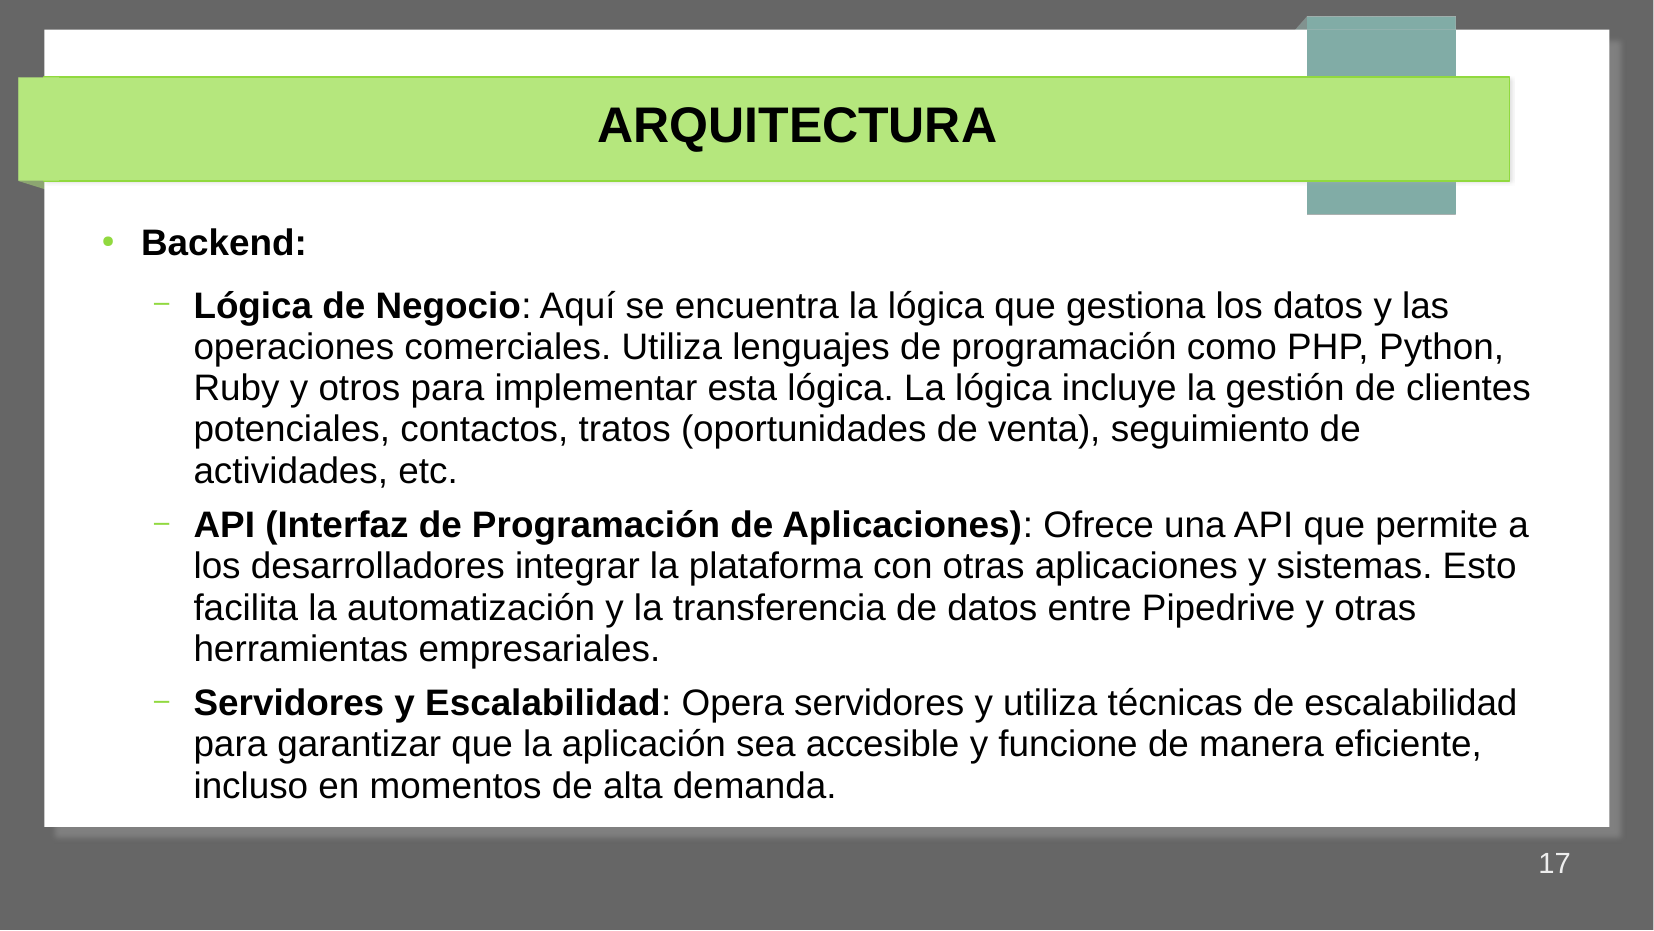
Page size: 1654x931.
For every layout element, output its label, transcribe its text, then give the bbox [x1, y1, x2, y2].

list Backend: Lógica de Negocio: Aquí se encuentra la lógica que gestiona los datos y las operaciones comerciales. Utiliza lenguajes de programación como PHP, Python, Ruby y otros para implementar esta lógica. La lógica incluye la gestión de clientes potenciales, contactos, tratos (oportunidades de venta), seguimiento de actividades, etc. API (Interfaz de Programación de Aplicaciones): Ofrece una API que permite a los desarrolladores integrar la plataforma con otras aplicaciones y sistemas. Esto facilita la automatización y la transferencia de datos entre Pipedrive y otras herramientas empresariales. Servidores y Escalabilidad: Opera servidores y utiliza técnicas de escalabilidad para garantizar que la aplicación sea accesible y funcione de manera eficiente, incluso en momentos de alta demanda. [88, 221, 1565, 813]
title ARQUITECTURA [88, 73, 1506, 178]
